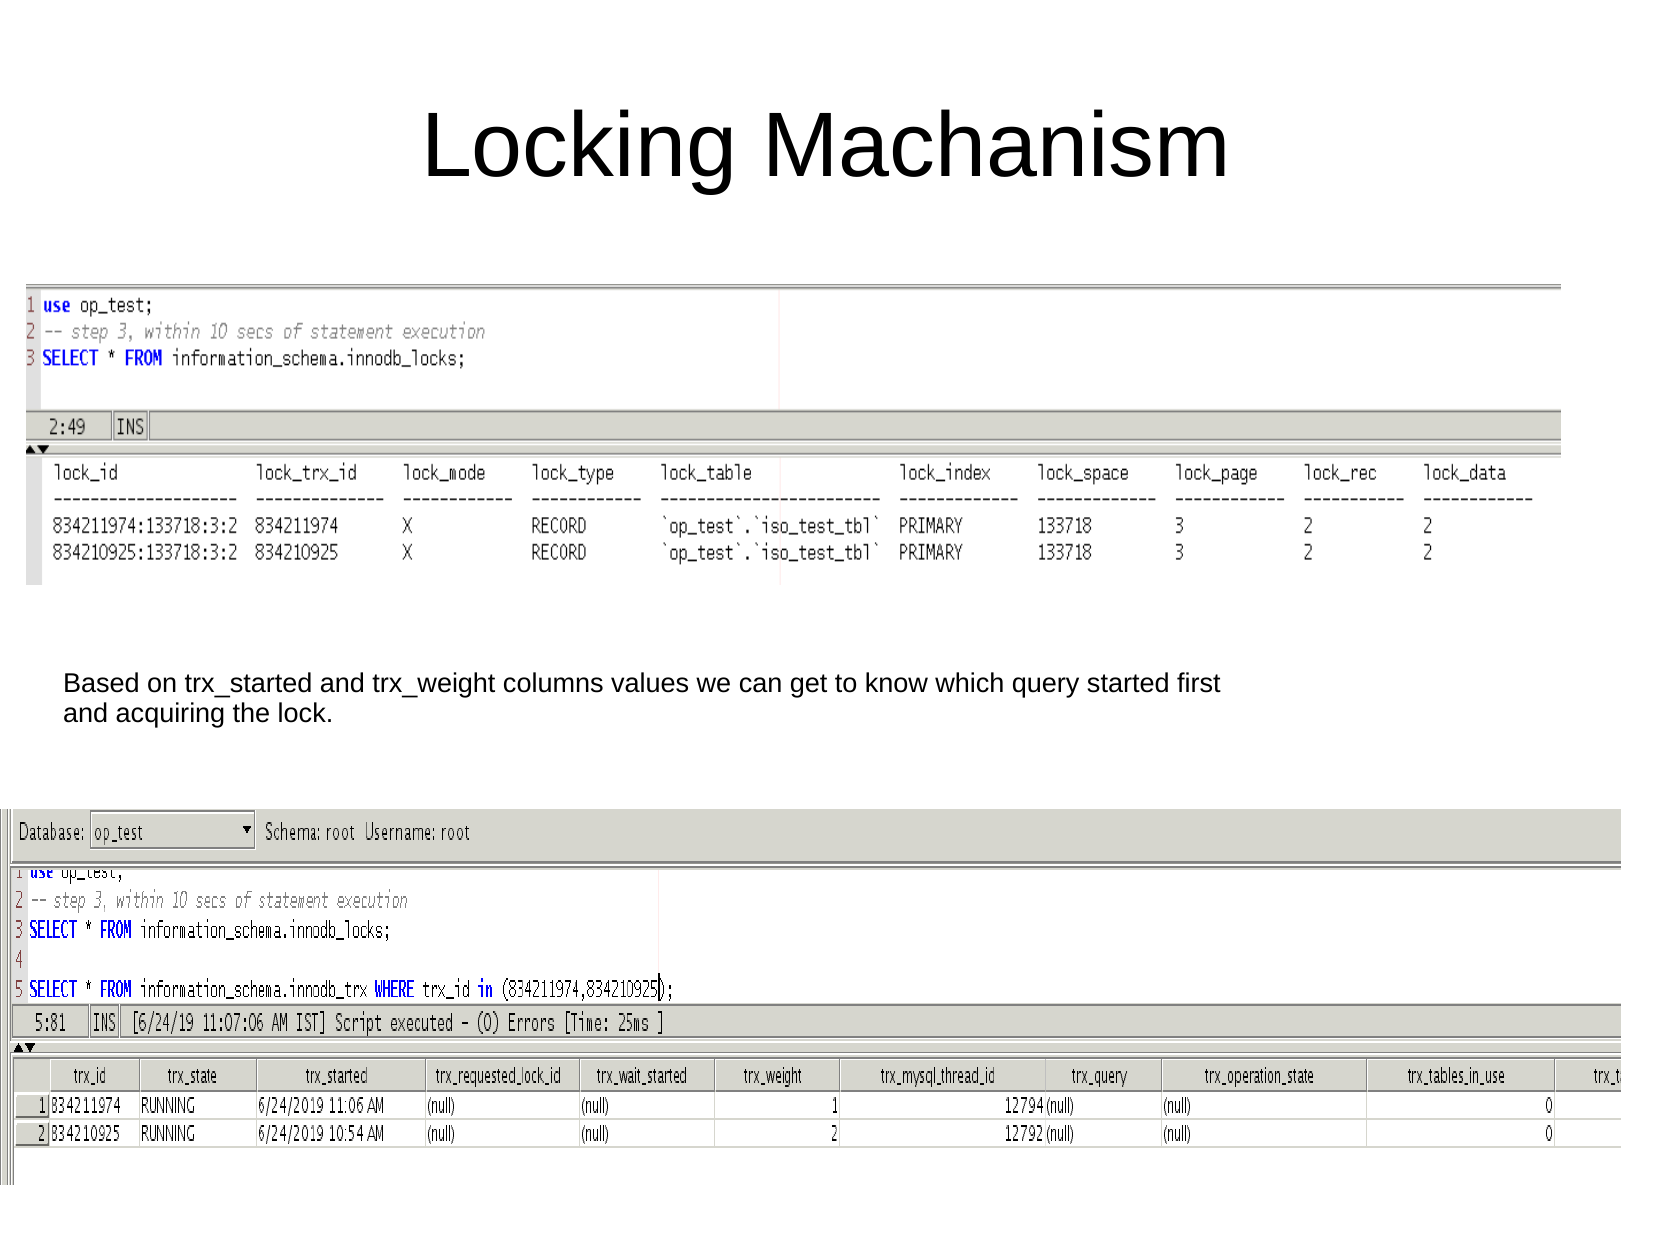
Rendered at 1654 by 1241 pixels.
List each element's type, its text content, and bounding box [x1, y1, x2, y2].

text_box Based on trx_started and trx_weight columns values we can get to know which query started first and acquiring the lock. [48, 660, 1276, 833]
picture [0, 809, 1621, 1186]
title Locking Machanism [82, 49, 1571, 241]
picture [26, 284, 1561, 586]
